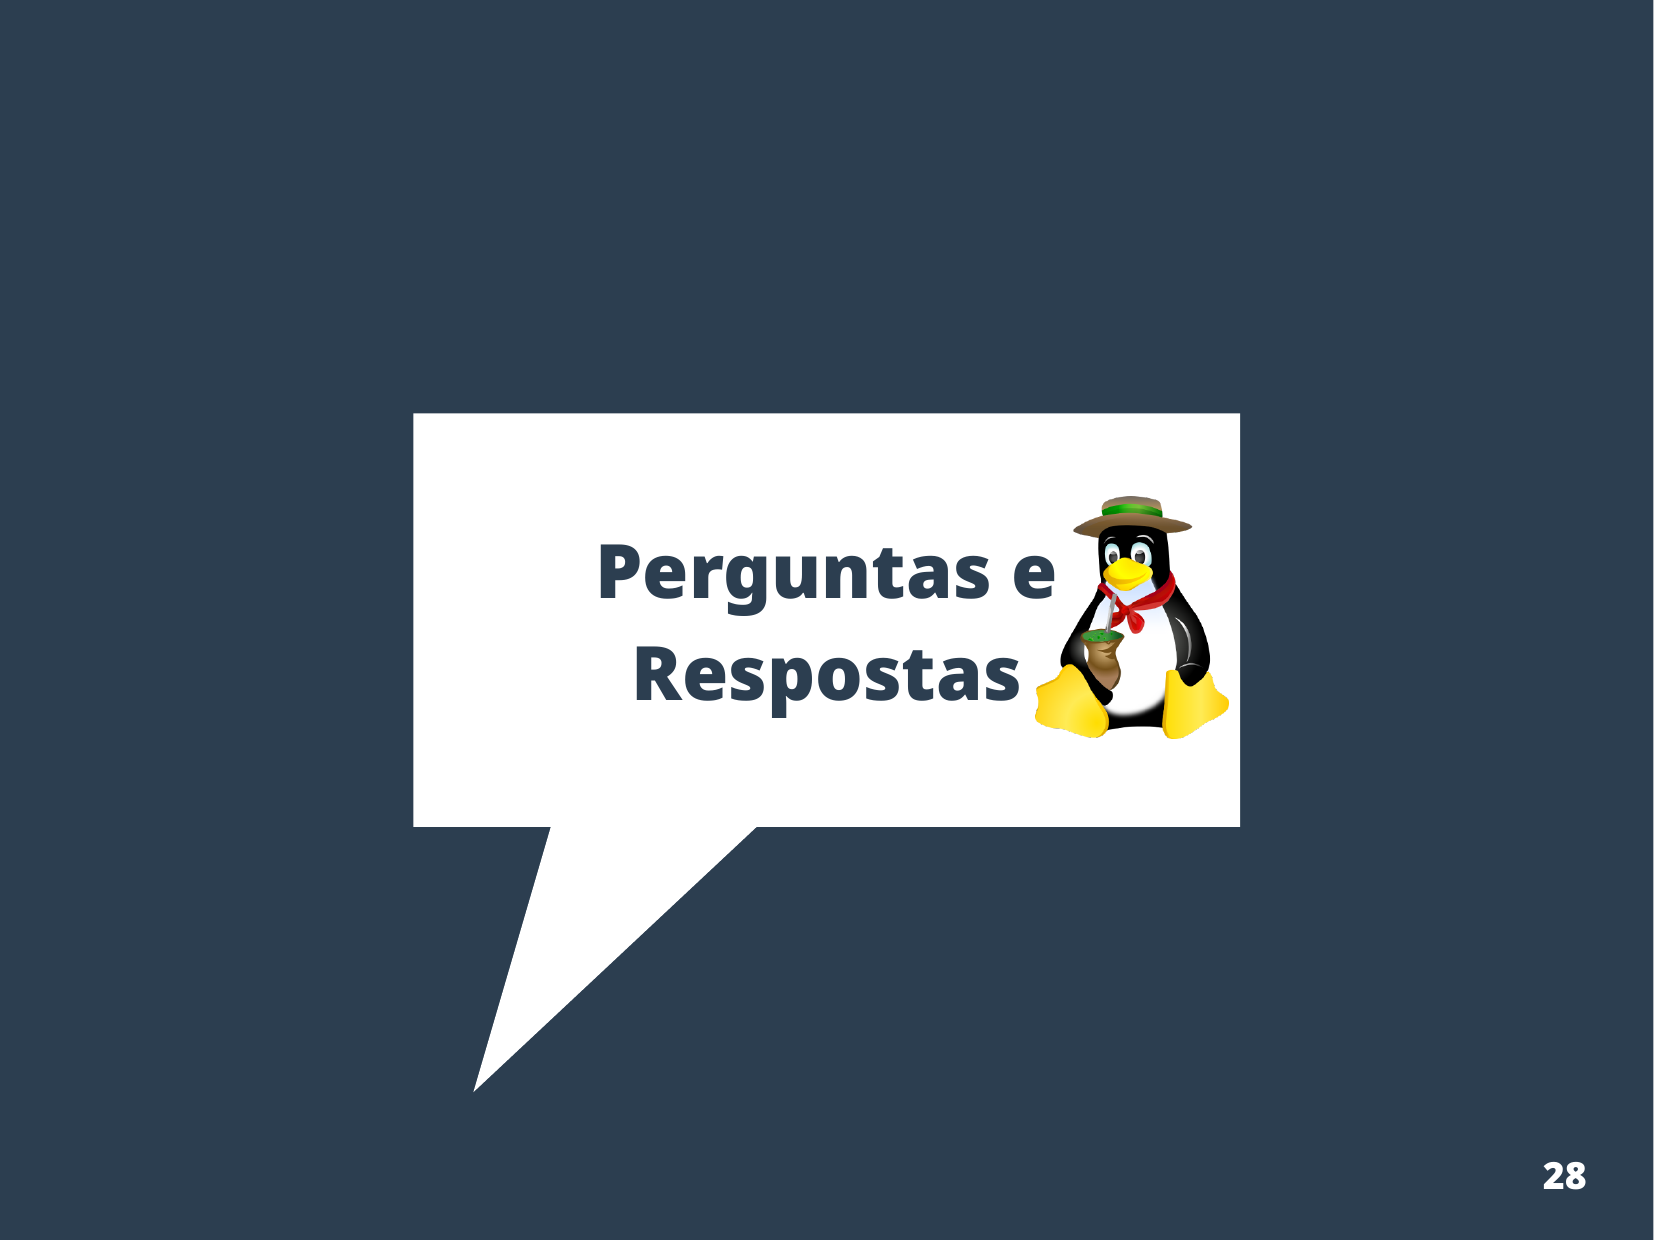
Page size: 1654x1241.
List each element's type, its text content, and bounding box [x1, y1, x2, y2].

picture [1035, 496, 1229, 739]
title Perguntas e Respostas [442, 442, 1211, 798]
